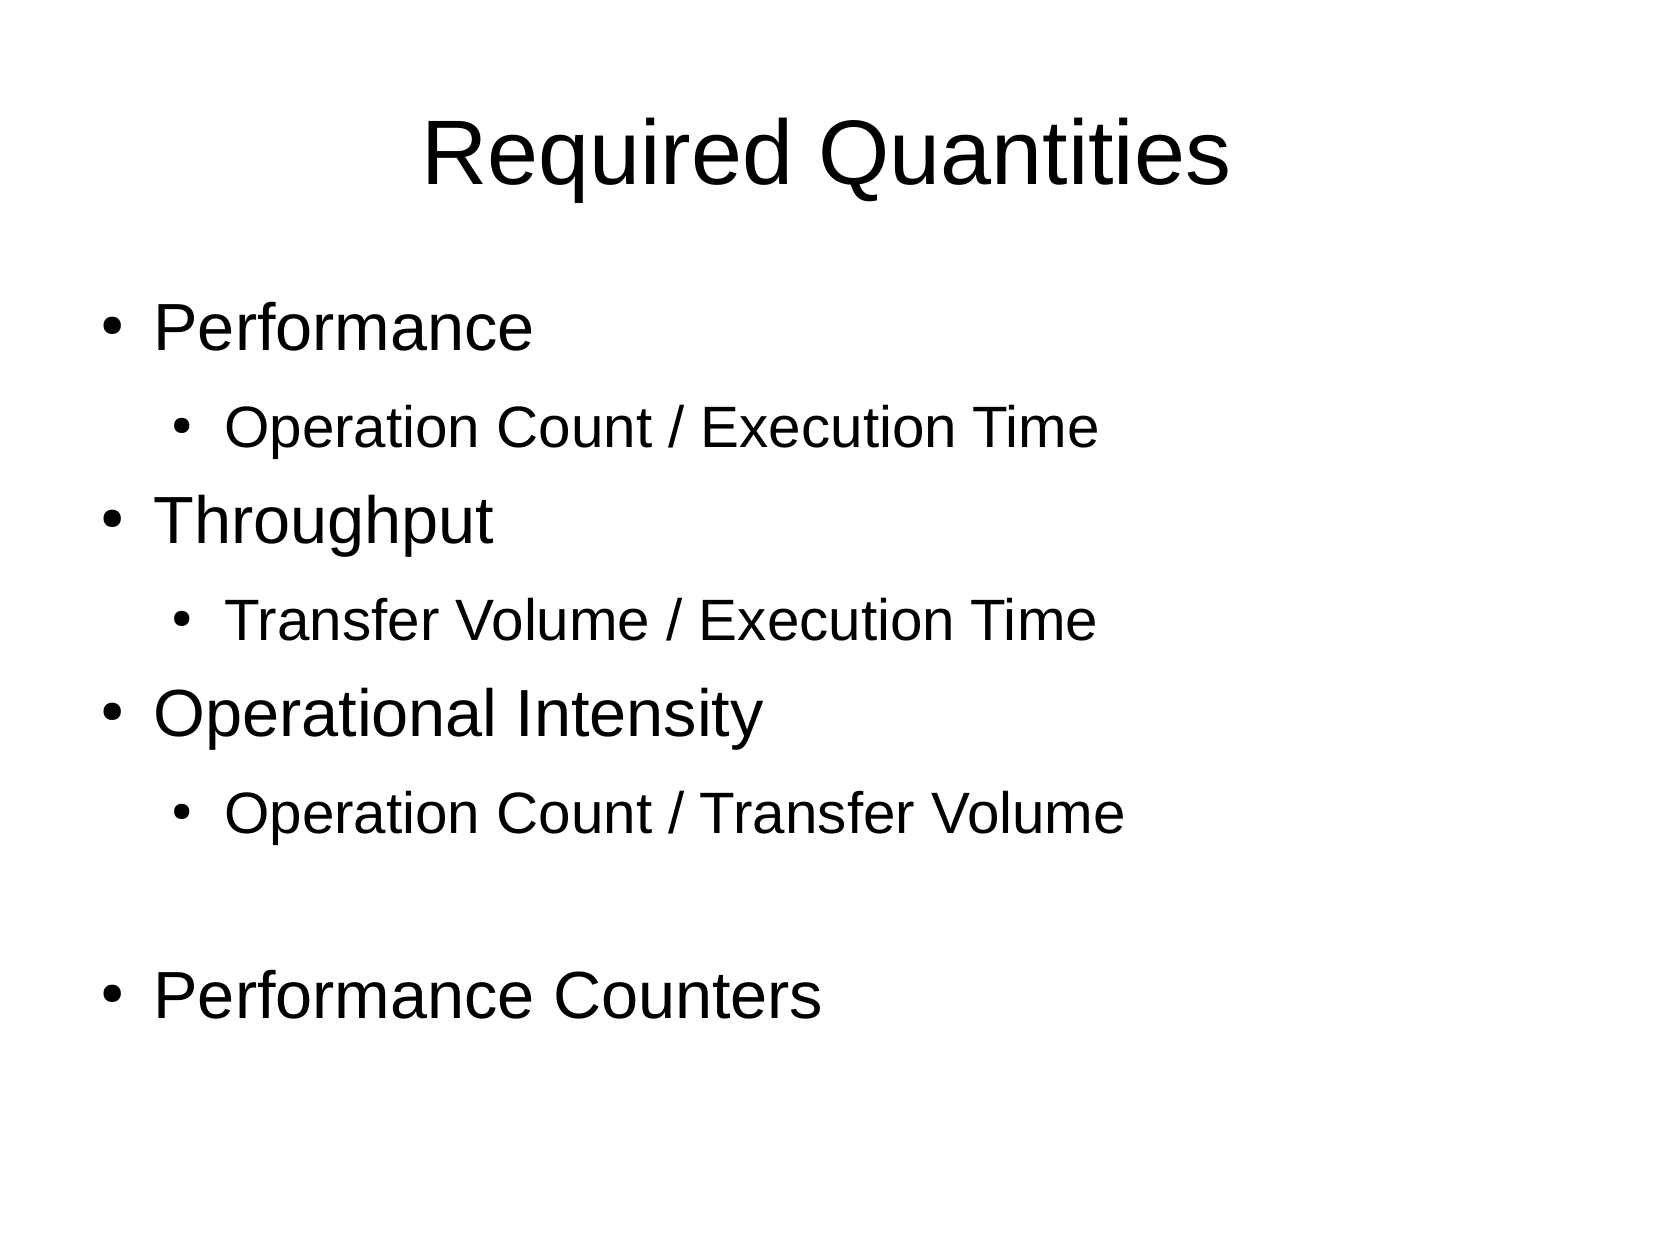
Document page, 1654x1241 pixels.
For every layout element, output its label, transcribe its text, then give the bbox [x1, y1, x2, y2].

title Required Quantities [82, 49, 1571, 257]
list Performance Operation Count / Execution Time Throughput Transfer Volume / Execution Time Operational Intensity Operation Count / Transfer Volume Performance Counters [82, 290, 1571, 1109]
